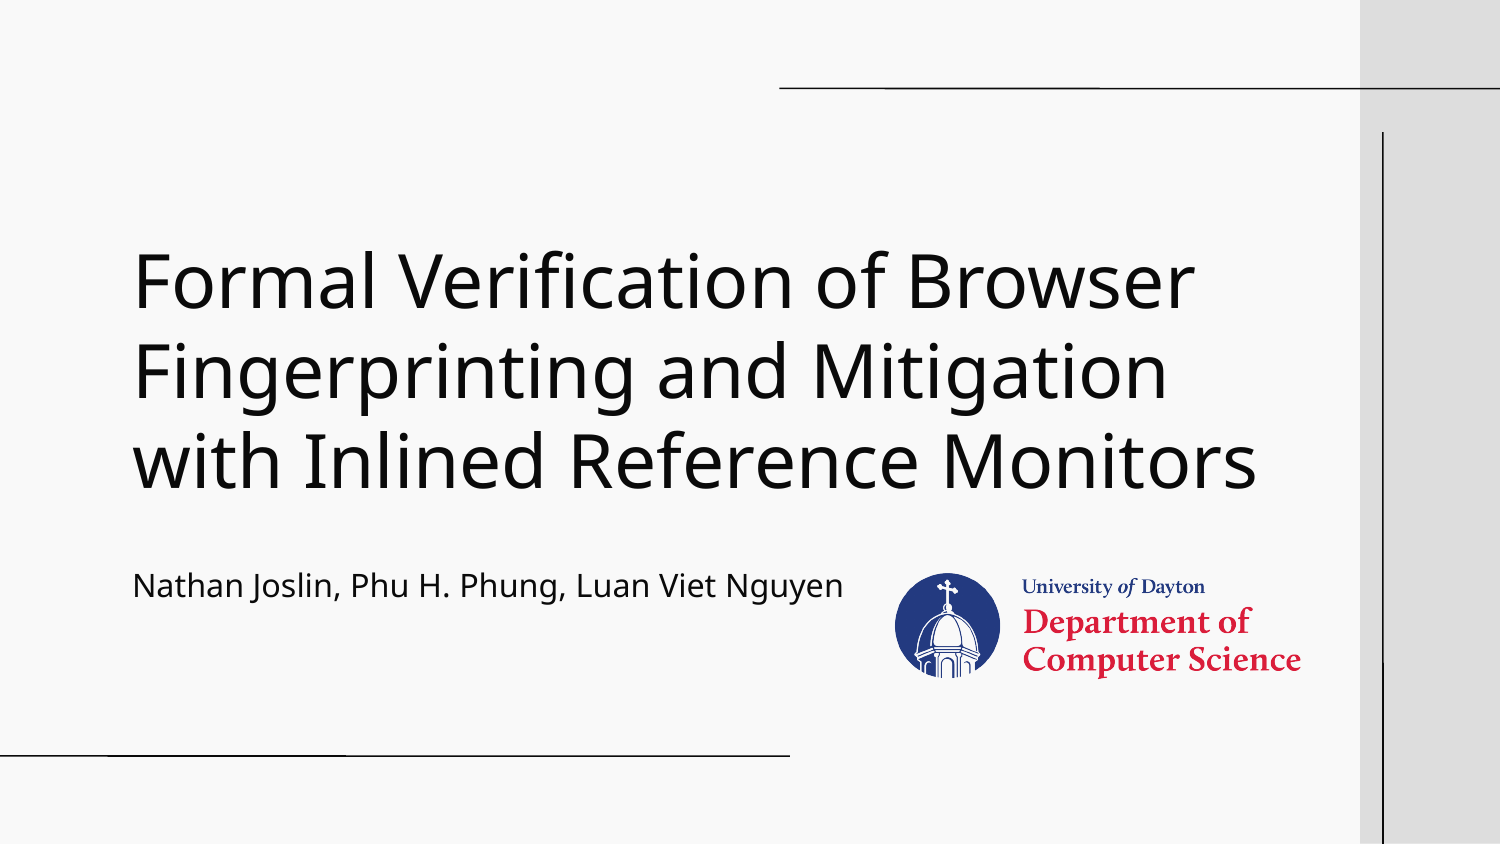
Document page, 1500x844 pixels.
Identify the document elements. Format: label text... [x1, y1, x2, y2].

picture [859, 532, 1339, 724]
subtitle Nathan Joslin, Phu H. Phung, Luan Viet Nguyen [116, 543, 859, 614]
title Formal Verification of Browser Fingerprinting and Mitigation with Inlined Reference Monitors [116, 218, 1337, 531]
